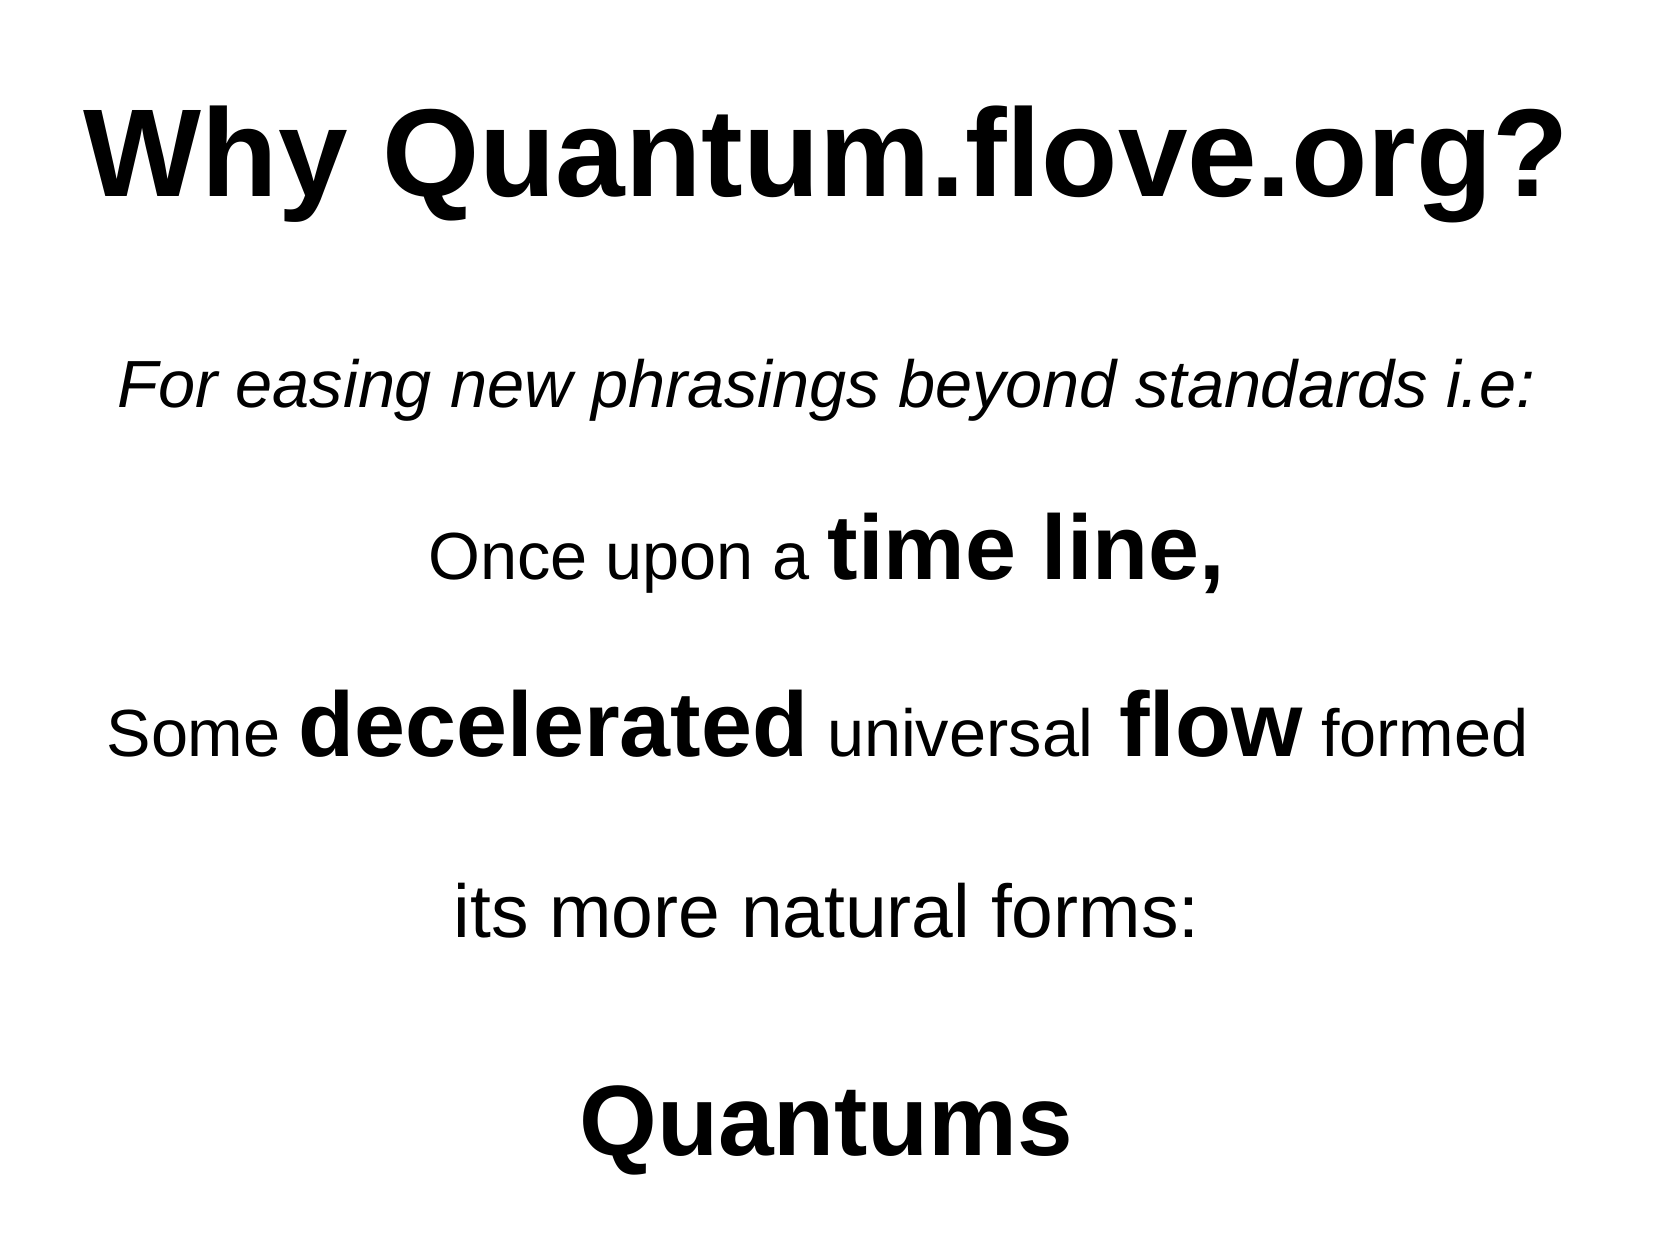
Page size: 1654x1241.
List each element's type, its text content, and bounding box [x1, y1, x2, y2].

subtitle For easing new phrasings beyond standards i.e: Once upon a time line, Some decelerated universal flow formed its more natural forms: Quantums [82, 122, 1571, 1177]
title Why Quantum.flove.org? [82, 49, 1571, 122]
